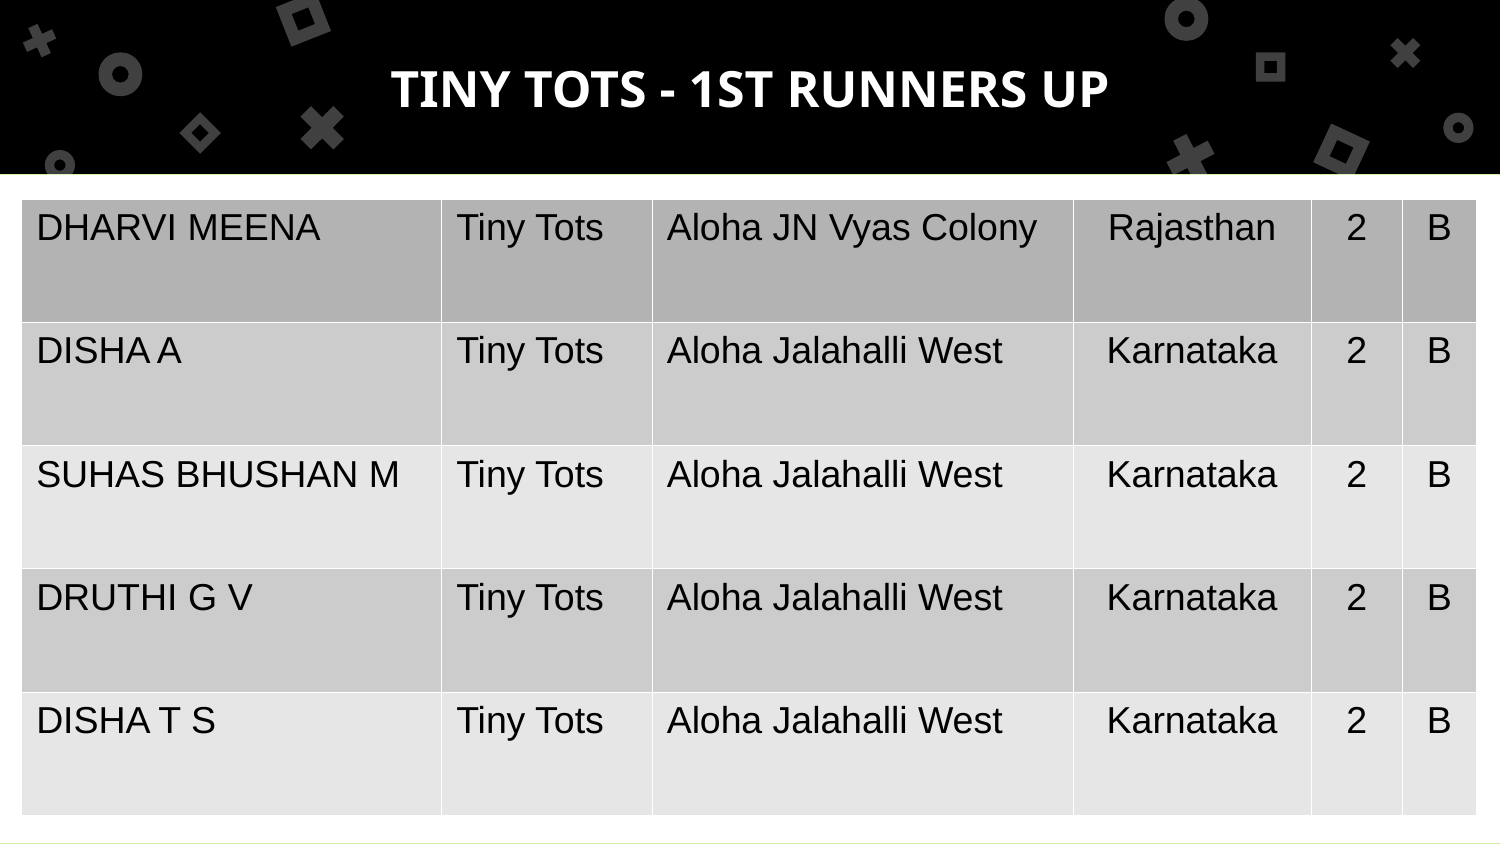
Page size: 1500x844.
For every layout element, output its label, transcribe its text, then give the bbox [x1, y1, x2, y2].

table_cell Aloha Jalahalli West [653, 446, 1073, 568]
table_header Rajasthan [1074, 200, 1311, 322]
table_cell Aloha Jalahalli West [653, 323, 1073, 445]
table_cell B [1403, 323, 1476, 445]
table_cell DISHA A [22, 323, 441, 445]
table_cell DISHA T S [22, 693, 441, 815]
table_header B [1403, 200, 1476, 322]
table_cell SUHAS BHUSHAN M [22, 446, 441, 568]
table_cell Aloha Jalahalli West [653, 569, 1073, 692]
table_cell 2 [1312, 693, 1402, 815]
table_header 2 [1312, 200, 1402, 322]
table_cell 2 [1312, 446, 1402, 568]
table_cell Karnataka [1074, 569, 1311, 692]
table_cell Tiny Tots [442, 569, 652, 692]
table_cell Karnataka [1074, 323, 1311, 445]
table_cell Tiny Tots [442, 446, 652, 568]
table_cell B [1403, 446, 1476, 568]
table_cell Tiny Tots [442, 323, 652, 445]
text_box TINY TOTS - 1ST RUNNERS UP [75, 0, 1425, 175]
table_cell DRUTHI G V [22, 569, 441, 692]
table_cell Karnataka [1074, 693, 1311, 815]
table_cell B [1403, 693, 1476, 815]
table_header Tiny Tots [442, 200, 652, 322]
table_cell 2 [1312, 569, 1402, 692]
table_header DHARVI MEENA [22, 200, 441, 322]
table_cell Tiny Tots [442, 693, 652, 815]
table_cell Aloha Jalahalli West [653, 693, 1073, 815]
table_cell Karnataka [1074, 446, 1311, 568]
table_cell 2 [1312, 323, 1402, 445]
table_header Aloha JN Vyas Colony [653, 200, 1073, 322]
table_cell B [1403, 569, 1476, 692]
